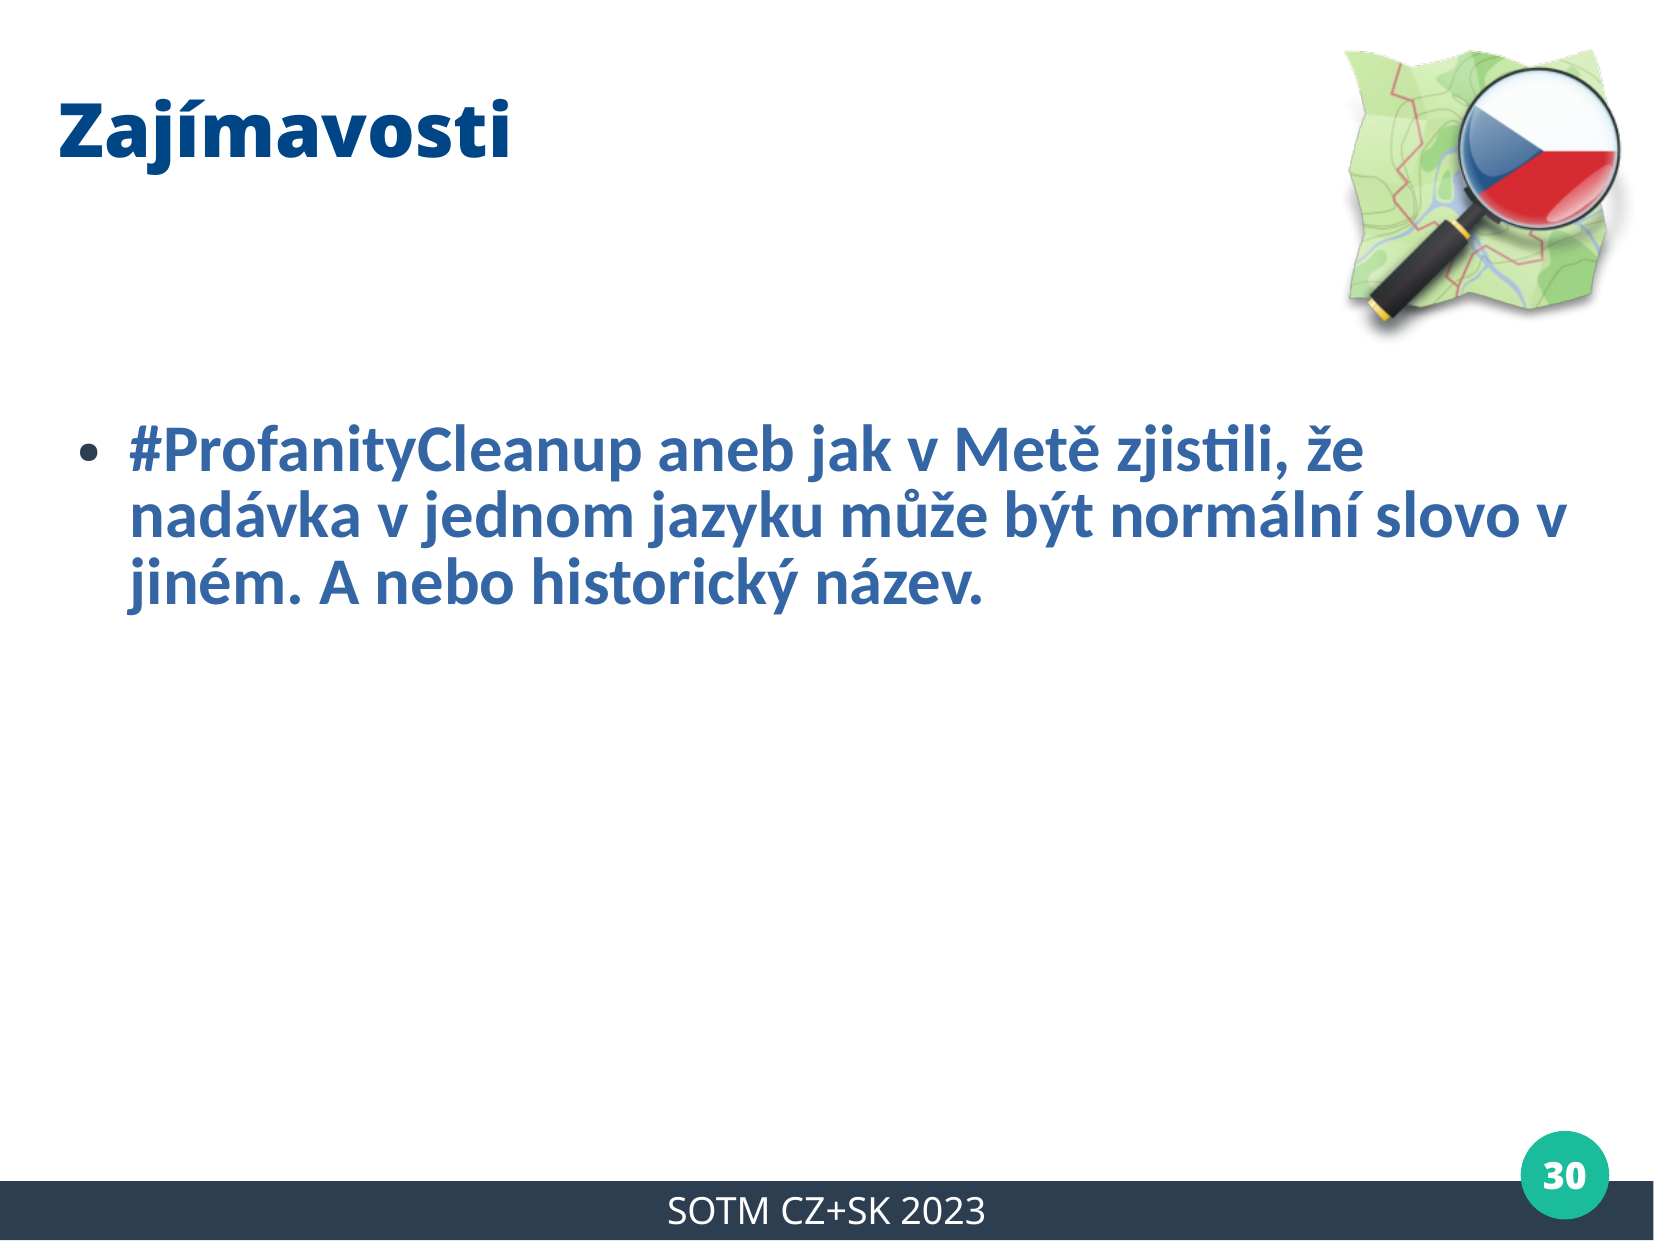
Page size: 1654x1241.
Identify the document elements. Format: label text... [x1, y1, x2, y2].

title Zajímavosti [59, 49, 1347, 207]
list #ProfanityCleanup aneb jak v Metě zjistili, že nadávka v jednom jazyku může být normální slovo v jiném. A nebo historický název. [59, 324, 1595, 1152]
picture [1334, 49, 1635, 350]
